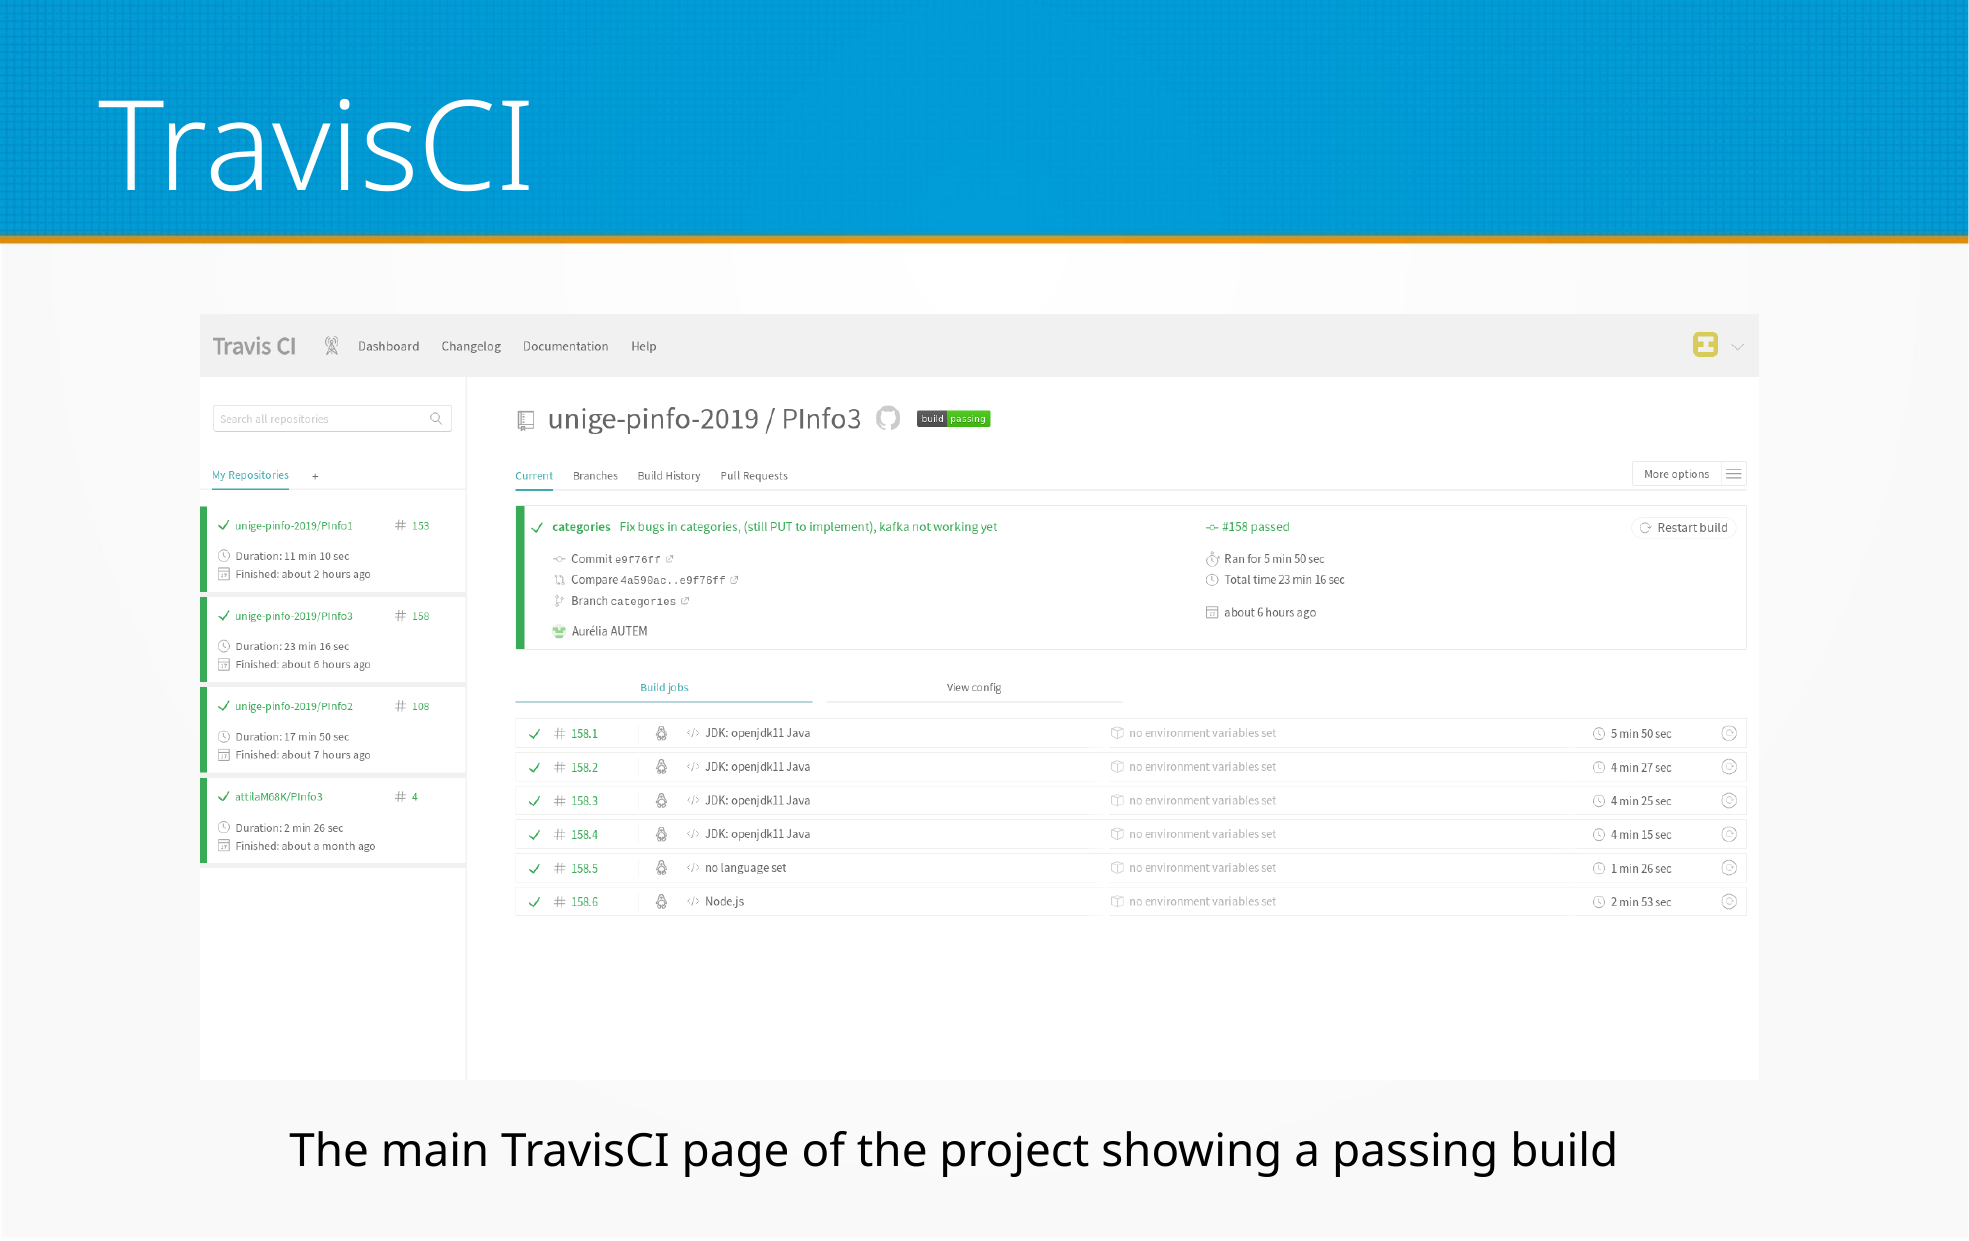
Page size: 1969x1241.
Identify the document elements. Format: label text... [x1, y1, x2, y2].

title TravisCI [98, 19, 1870, 227]
picture [0, 233, 1969, 1241]
text_box The main TravisCI page of the project showing a passing build [283, 1115, 1749, 1182]
